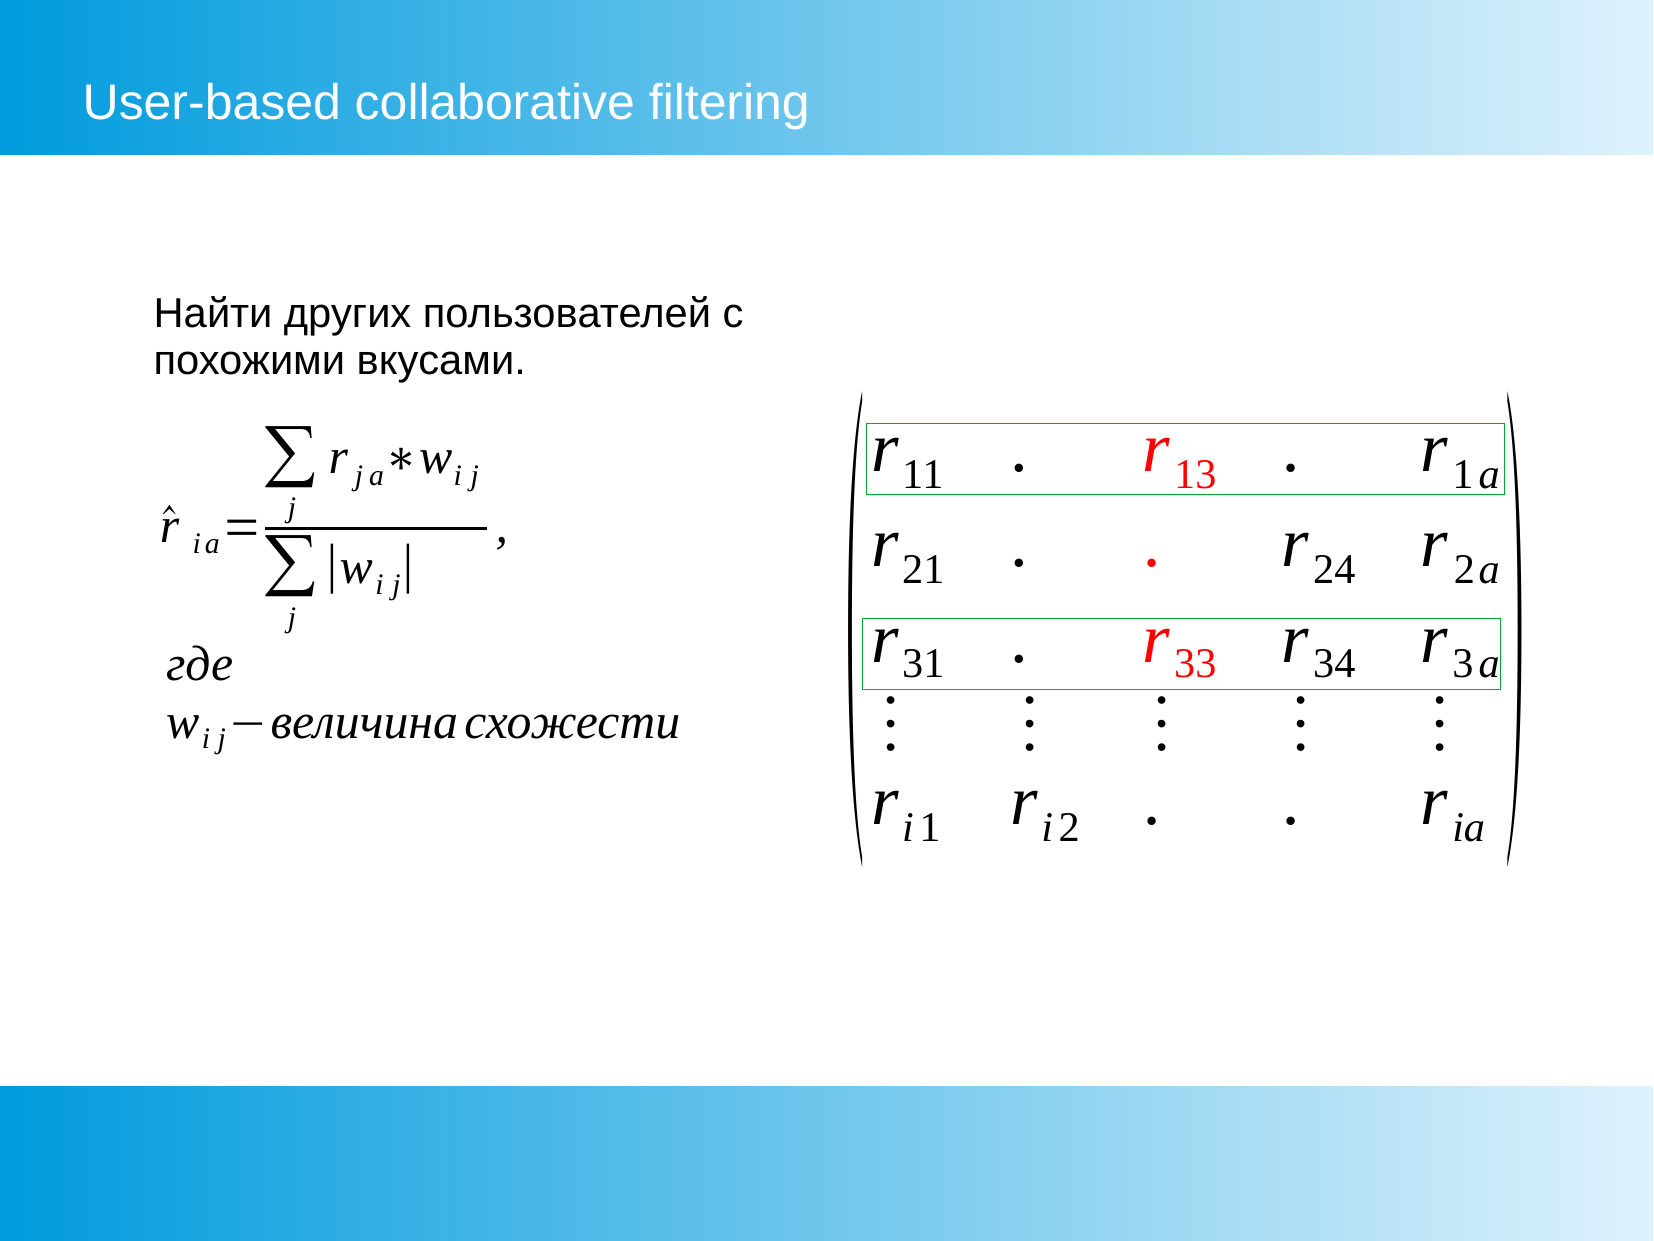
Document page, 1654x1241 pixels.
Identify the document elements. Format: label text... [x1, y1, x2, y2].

title User-based collaborative filtering [82, 49, 1571, 155]
chart [836, 386, 1535, 872]
list Найти других пользователей с похожими вкусами. [82, 290, 809, 1010]
text_box [866, 423, 1505, 495]
text_box [862, 618, 1501, 690]
chart [153, 422, 688, 756]
